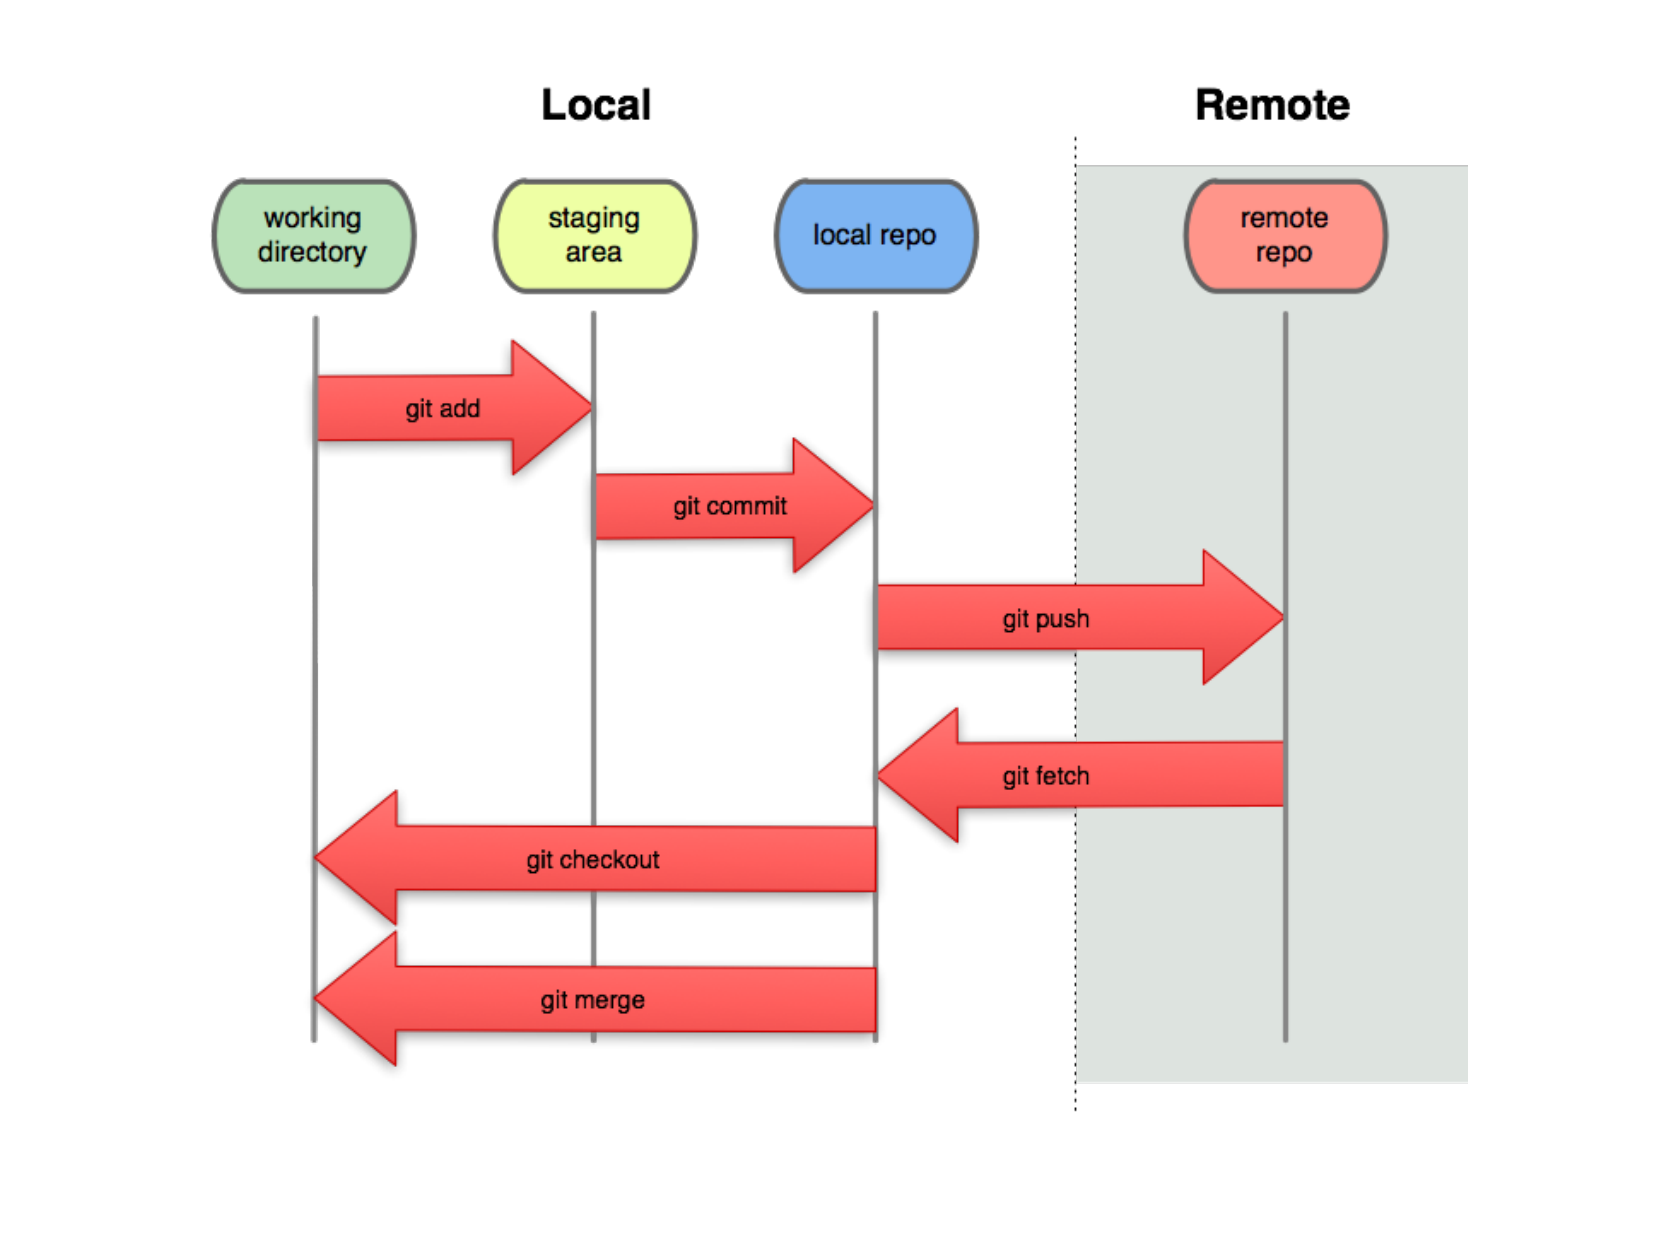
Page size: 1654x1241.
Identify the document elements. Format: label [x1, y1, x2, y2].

picture [207, 79, 1468, 1113]
